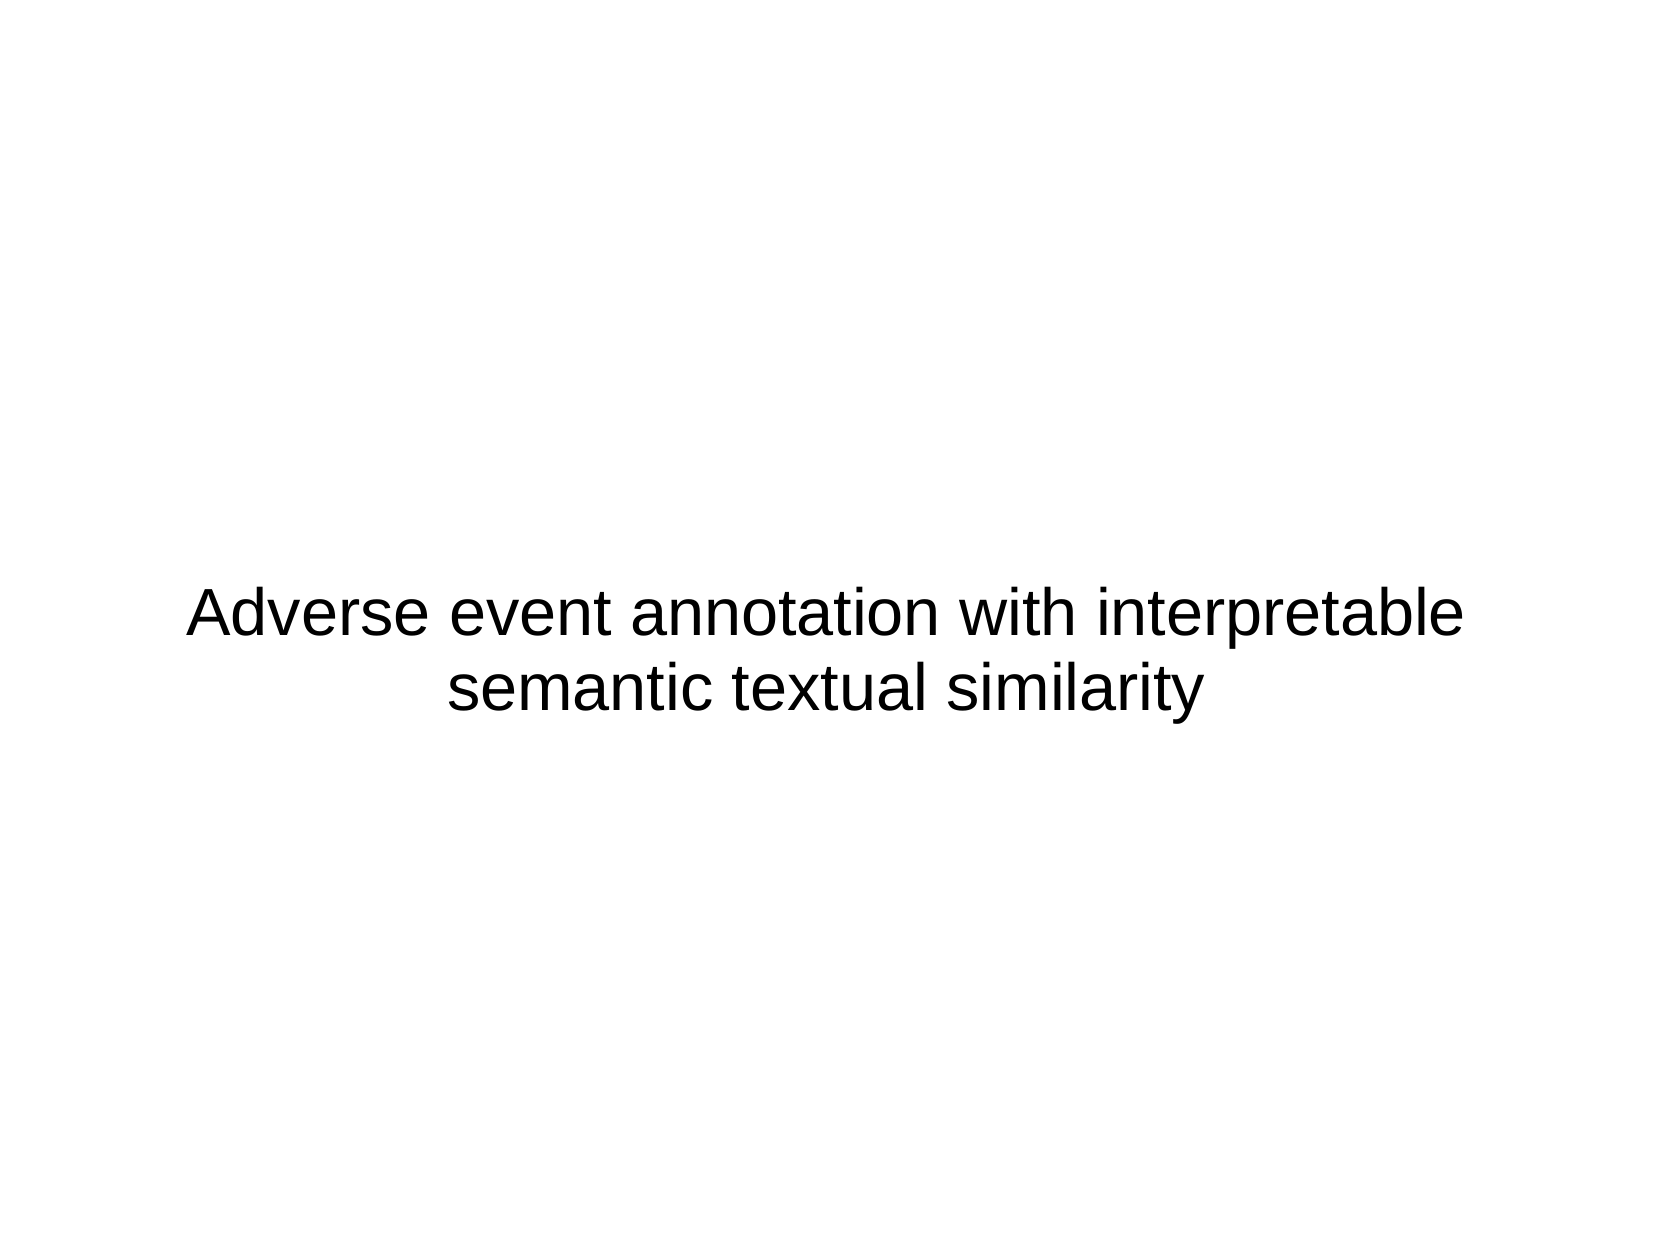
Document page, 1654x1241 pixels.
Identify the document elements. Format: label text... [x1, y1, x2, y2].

subtitle Adverse event annotation with interpretable semantic textual similarity [82, 290, 1571, 1010]
